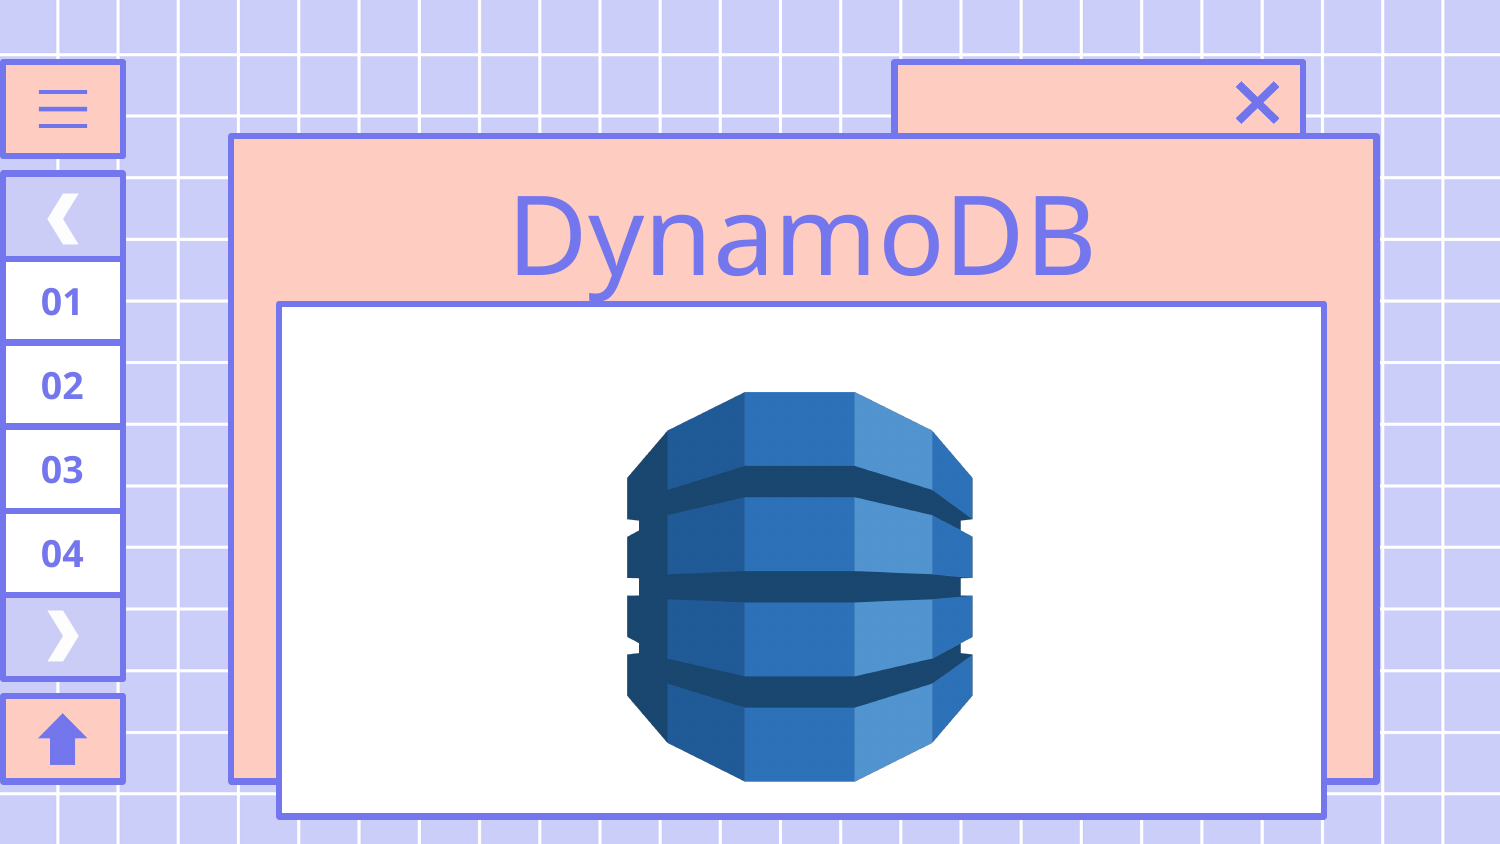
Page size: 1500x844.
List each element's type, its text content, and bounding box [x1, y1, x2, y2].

picture [38, 610, 88, 662]
picture [38, 193, 88, 245]
picture [0, 0, 1500, 844]
picture [38, 90, 88, 128]
text_box 04 [20, 533, 104, 572]
text_box 02 [20, 365, 104, 403]
text_box 03 [20, 449, 104, 487]
text_box 01 [20, 281, 104, 319]
picture [37, 713, 87, 765]
text_box [278, 303, 1324, 817]
title DynamoDB [280, 144, 1326, 319]
